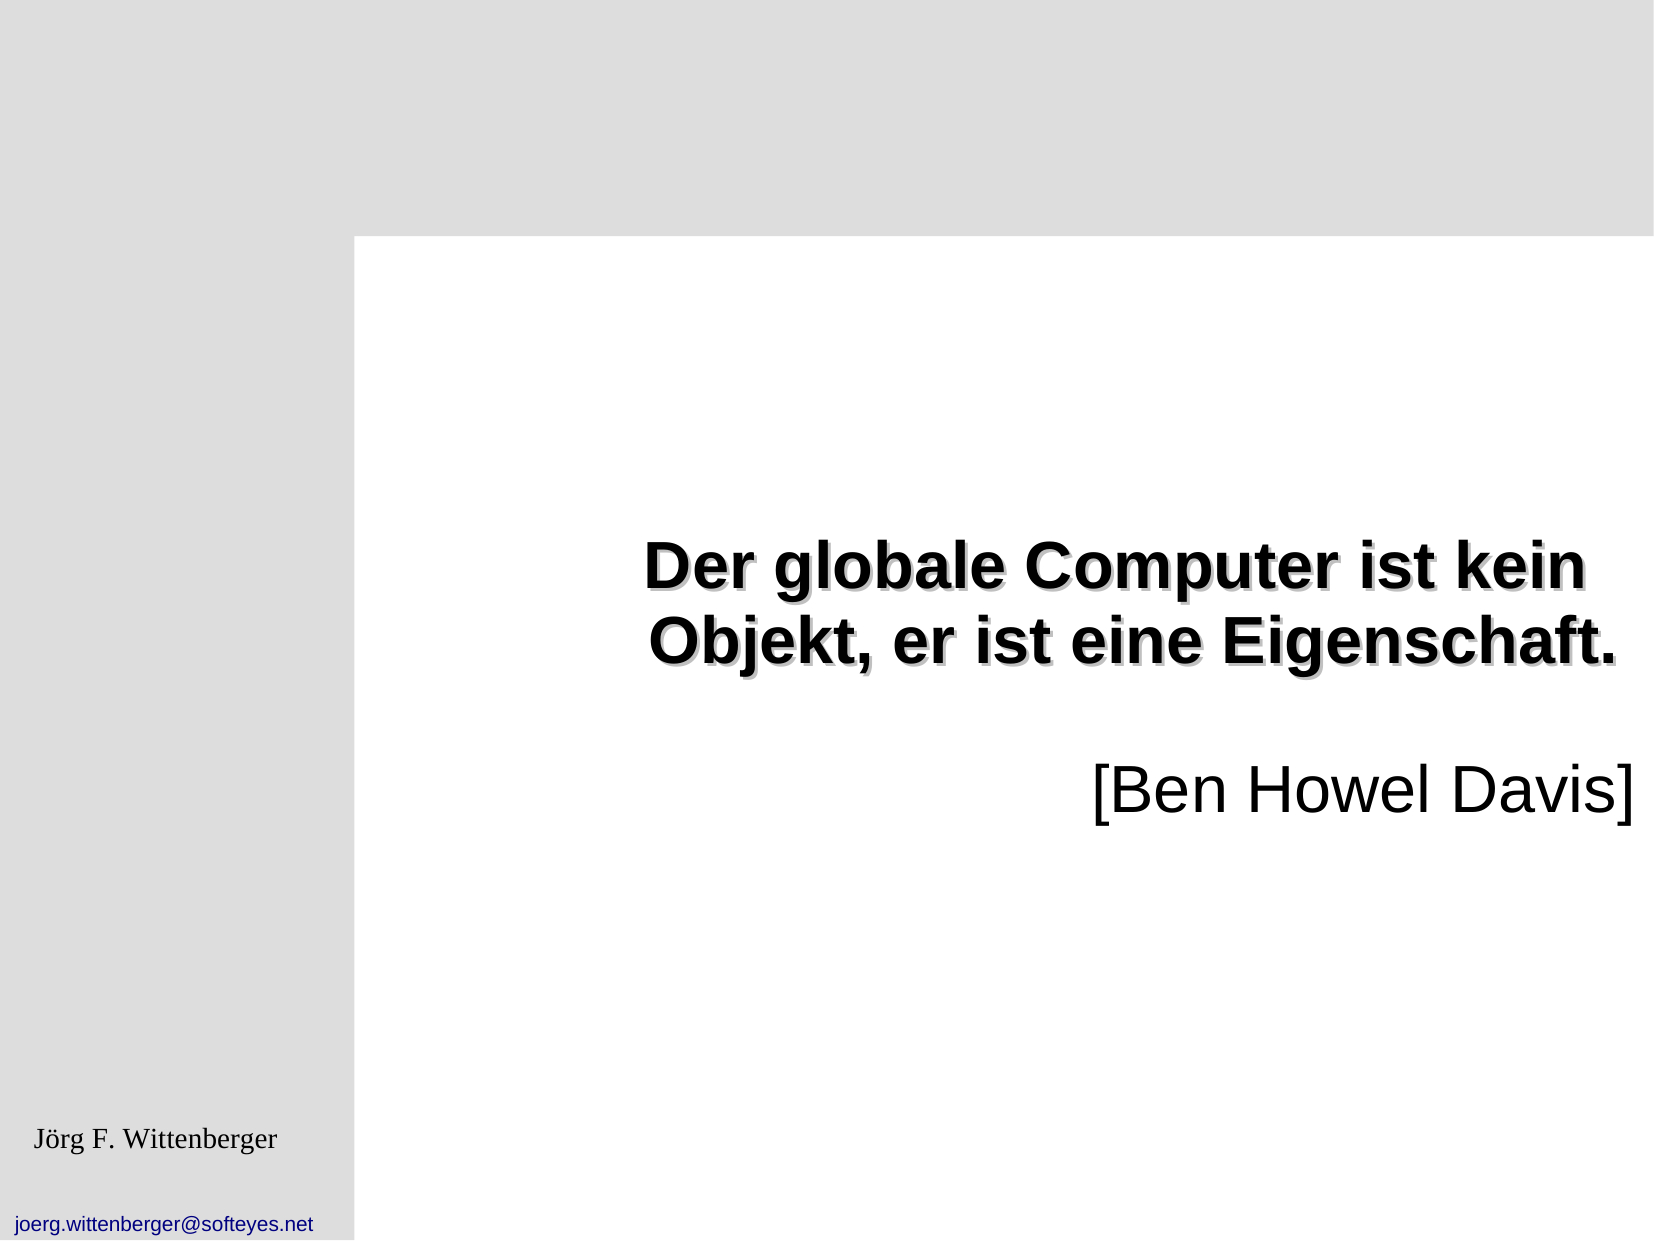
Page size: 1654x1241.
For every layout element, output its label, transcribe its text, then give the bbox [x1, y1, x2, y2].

text_box Jörg F. Wittenberger [34, 1122, 296, 1182]
title [354, 56, 1571, 250]
subtitle Der globale Computer ist kein Objekt, er ist eine Eigenschaft. [Ben Howel Davis] [561, 453, 1636, 1052]
